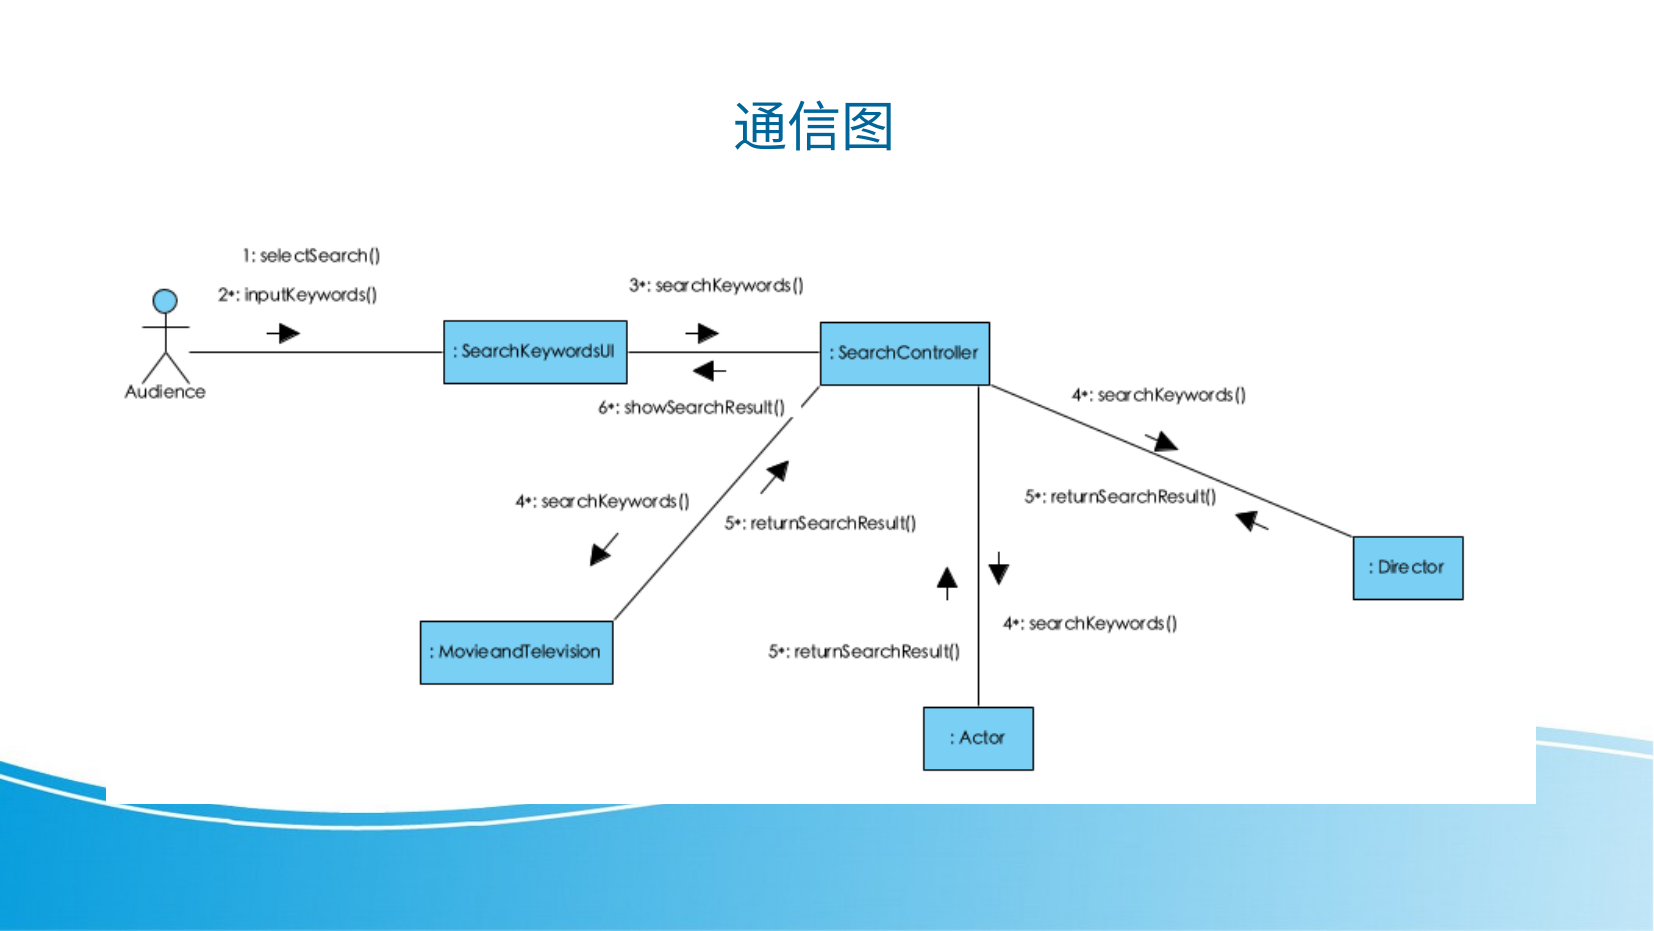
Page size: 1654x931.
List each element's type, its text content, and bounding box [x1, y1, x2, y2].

title 通信图 [70, 45, 1560, 201]
picture [0, 189, 1654, 931]
